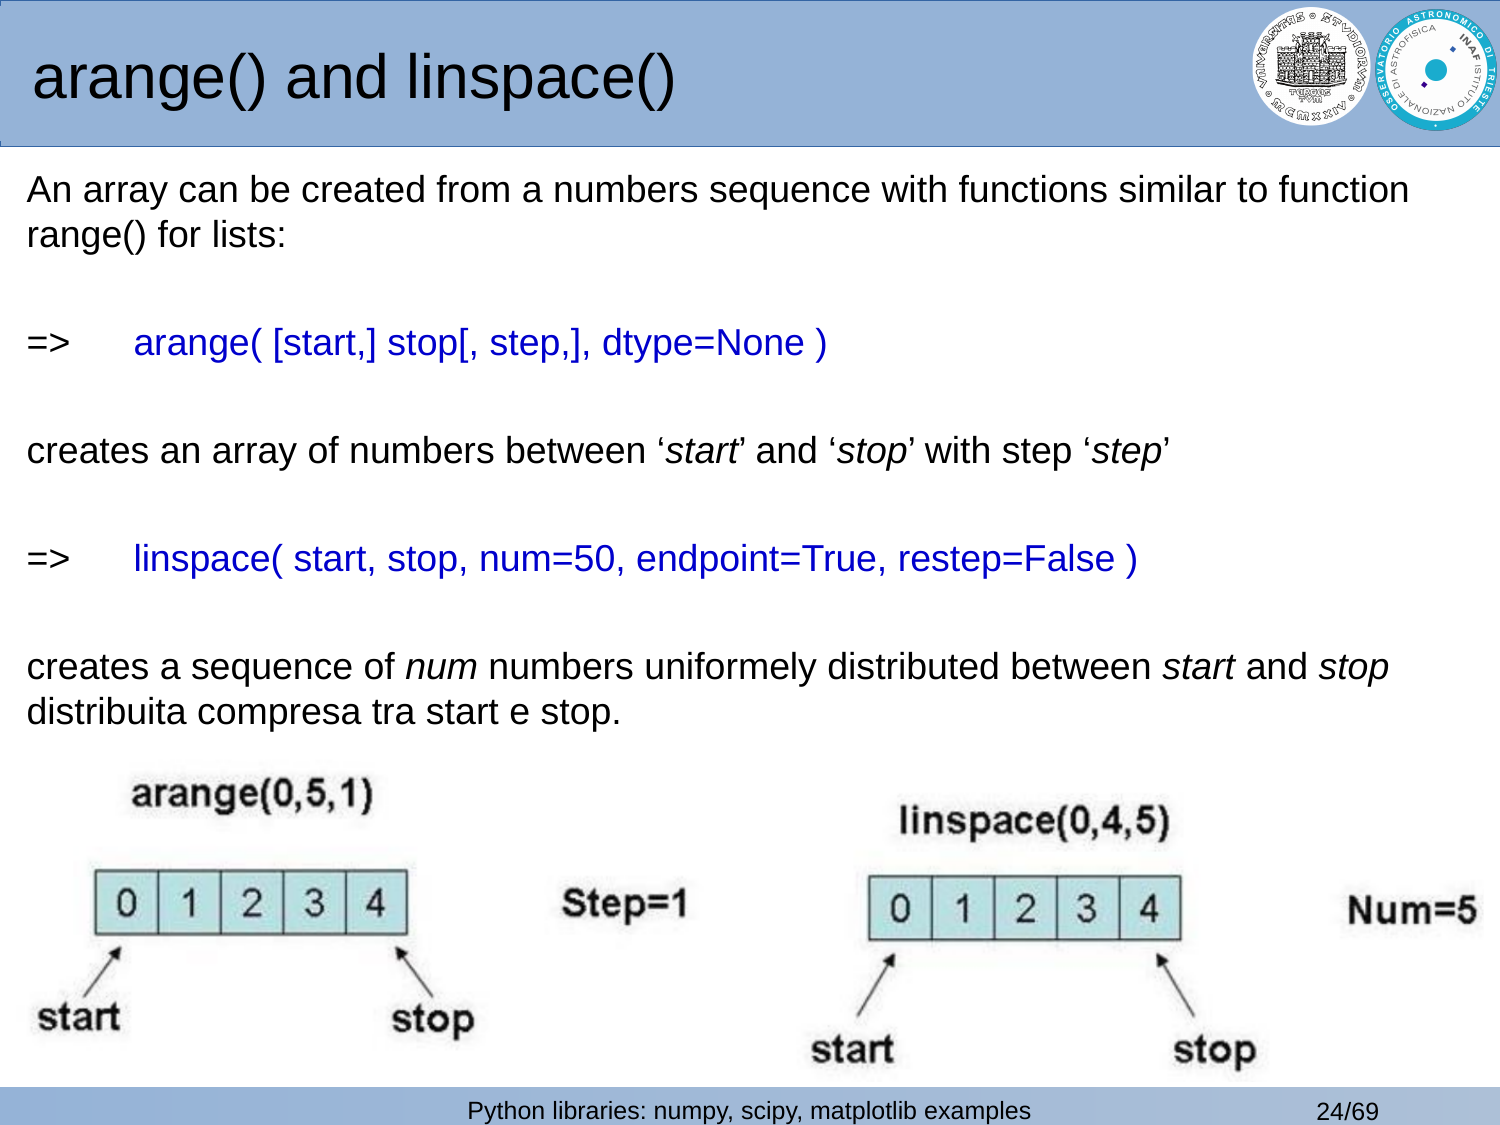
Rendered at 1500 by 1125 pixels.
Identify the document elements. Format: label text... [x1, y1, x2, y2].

picture [1253, 0, 1500, 156]
picture [1, 752, 1484, 1082]
list An array can be created from a numbers sequence with functions similar to function range() for lists: => arange( [start,] stop[, step,], dtype=None ) creates an array of numbers between ‘start’ and ‘stop’ with step ‘step’ => linspace( start, stop, num=50, endpoint=True, restep=False ) creates a sequence of num numbers uniformely distributed between start and stop distribuita compresa tra start e stop. [11, 157, 1500, 1037]
text_box arange() and linspace() [0, 5, 1253, 141]
